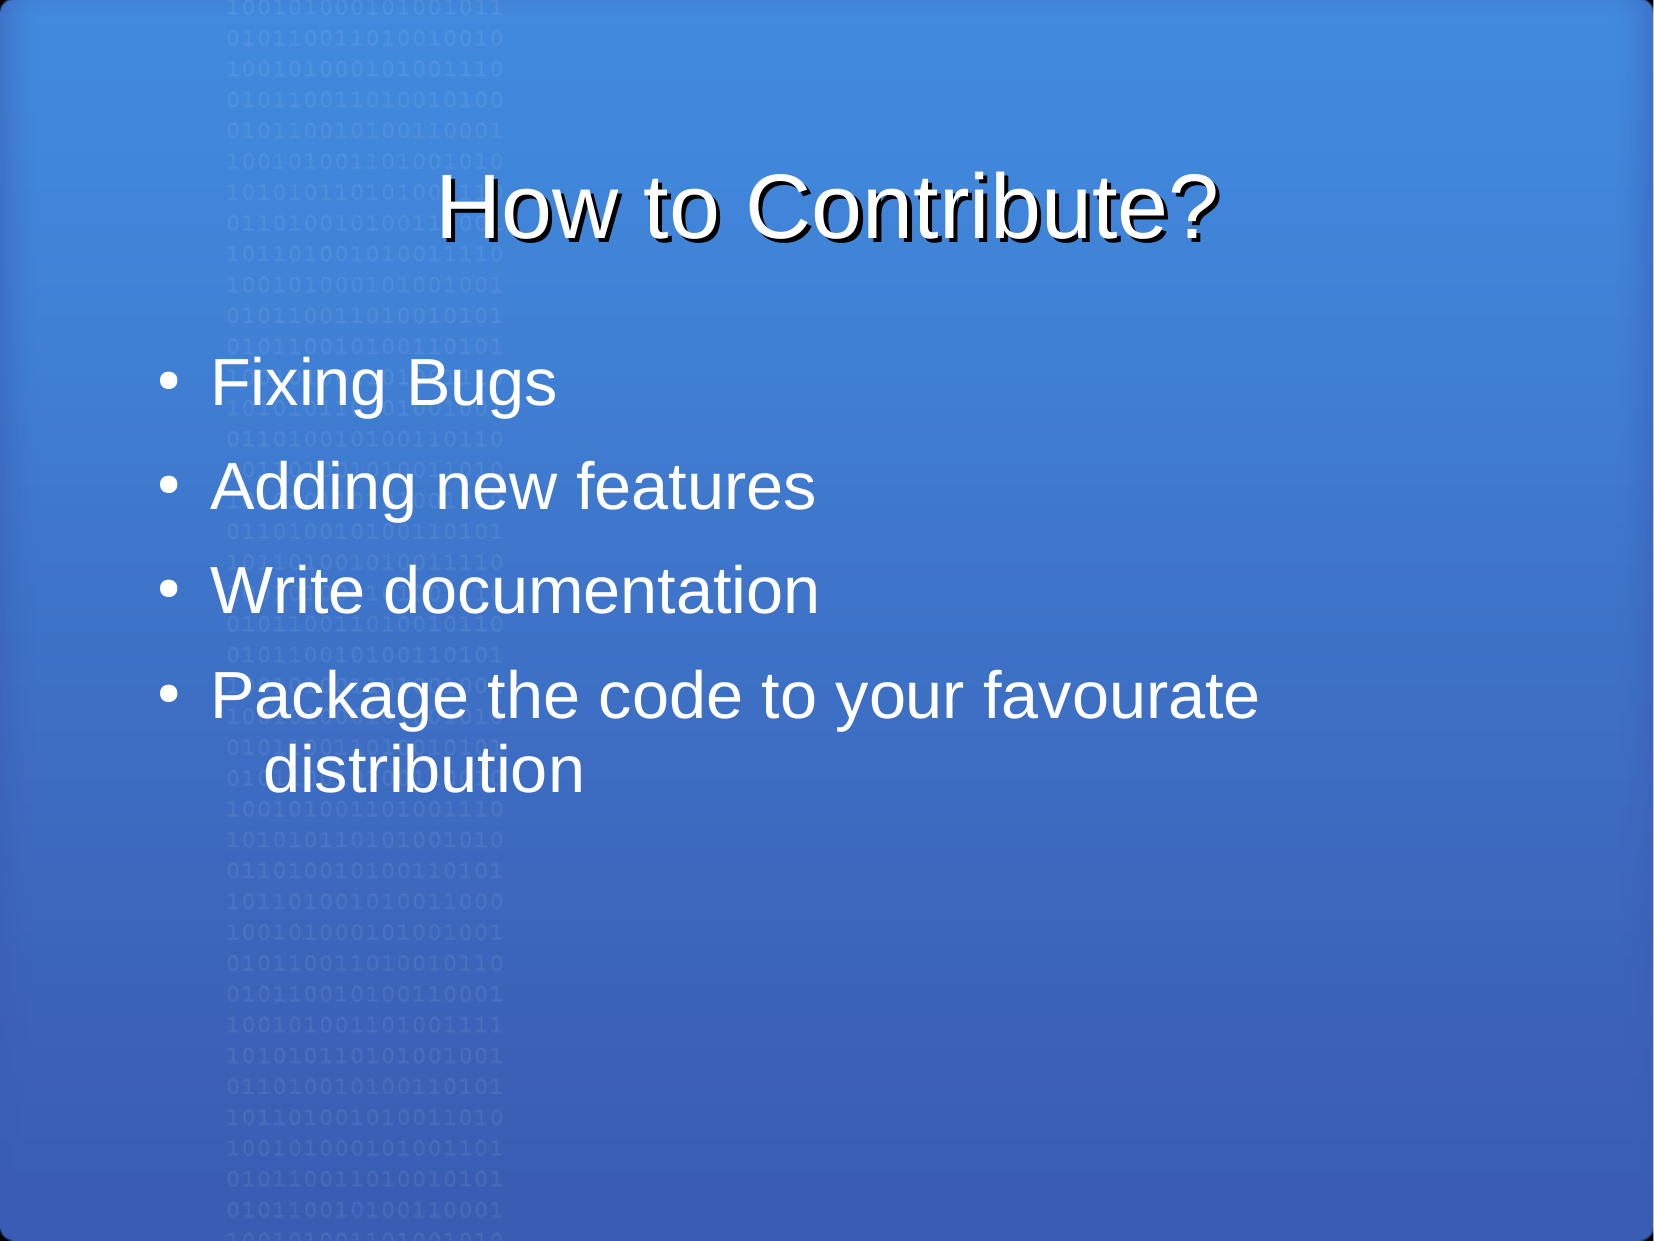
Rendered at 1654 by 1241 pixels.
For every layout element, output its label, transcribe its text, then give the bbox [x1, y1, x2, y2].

picture [0, 0, 1654, 1241]
title How to Contribute? [121, 102, 1534, 311]
list Fixing Bugs Adding new features Write documentation Package the code to your favourate distribution [121, 344, 1534, 1127]
